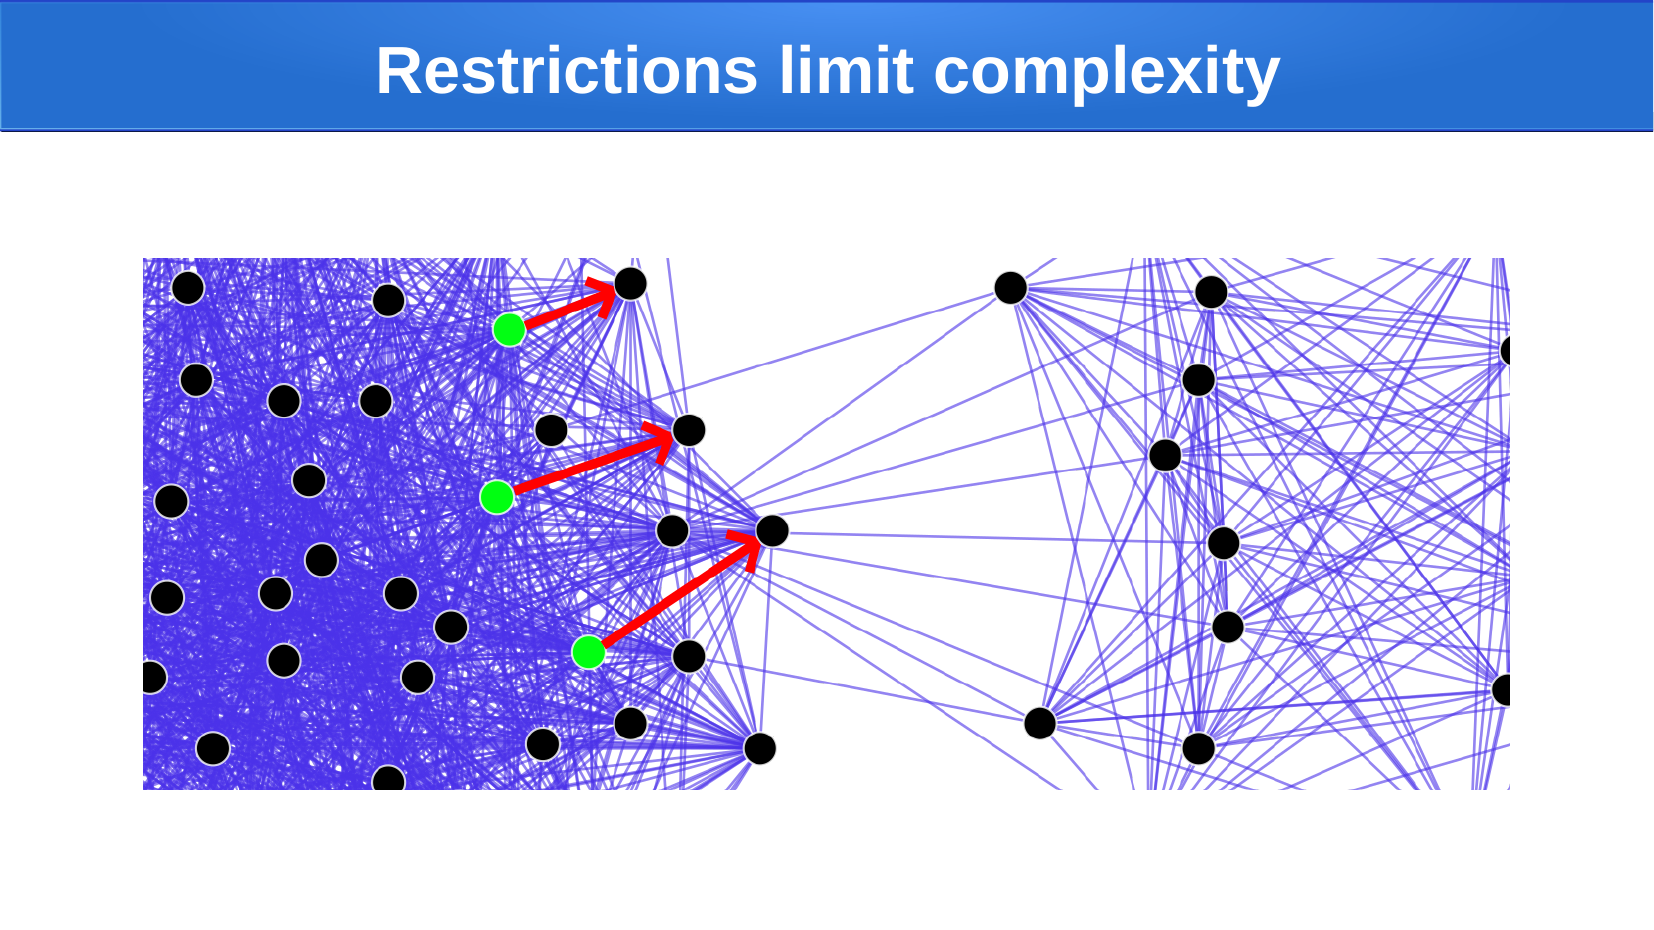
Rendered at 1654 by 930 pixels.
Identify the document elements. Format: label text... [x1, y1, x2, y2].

picture [143, 258, 1510, 790]
title Restrictions limit complexity [82, 5, 1576, 135]
